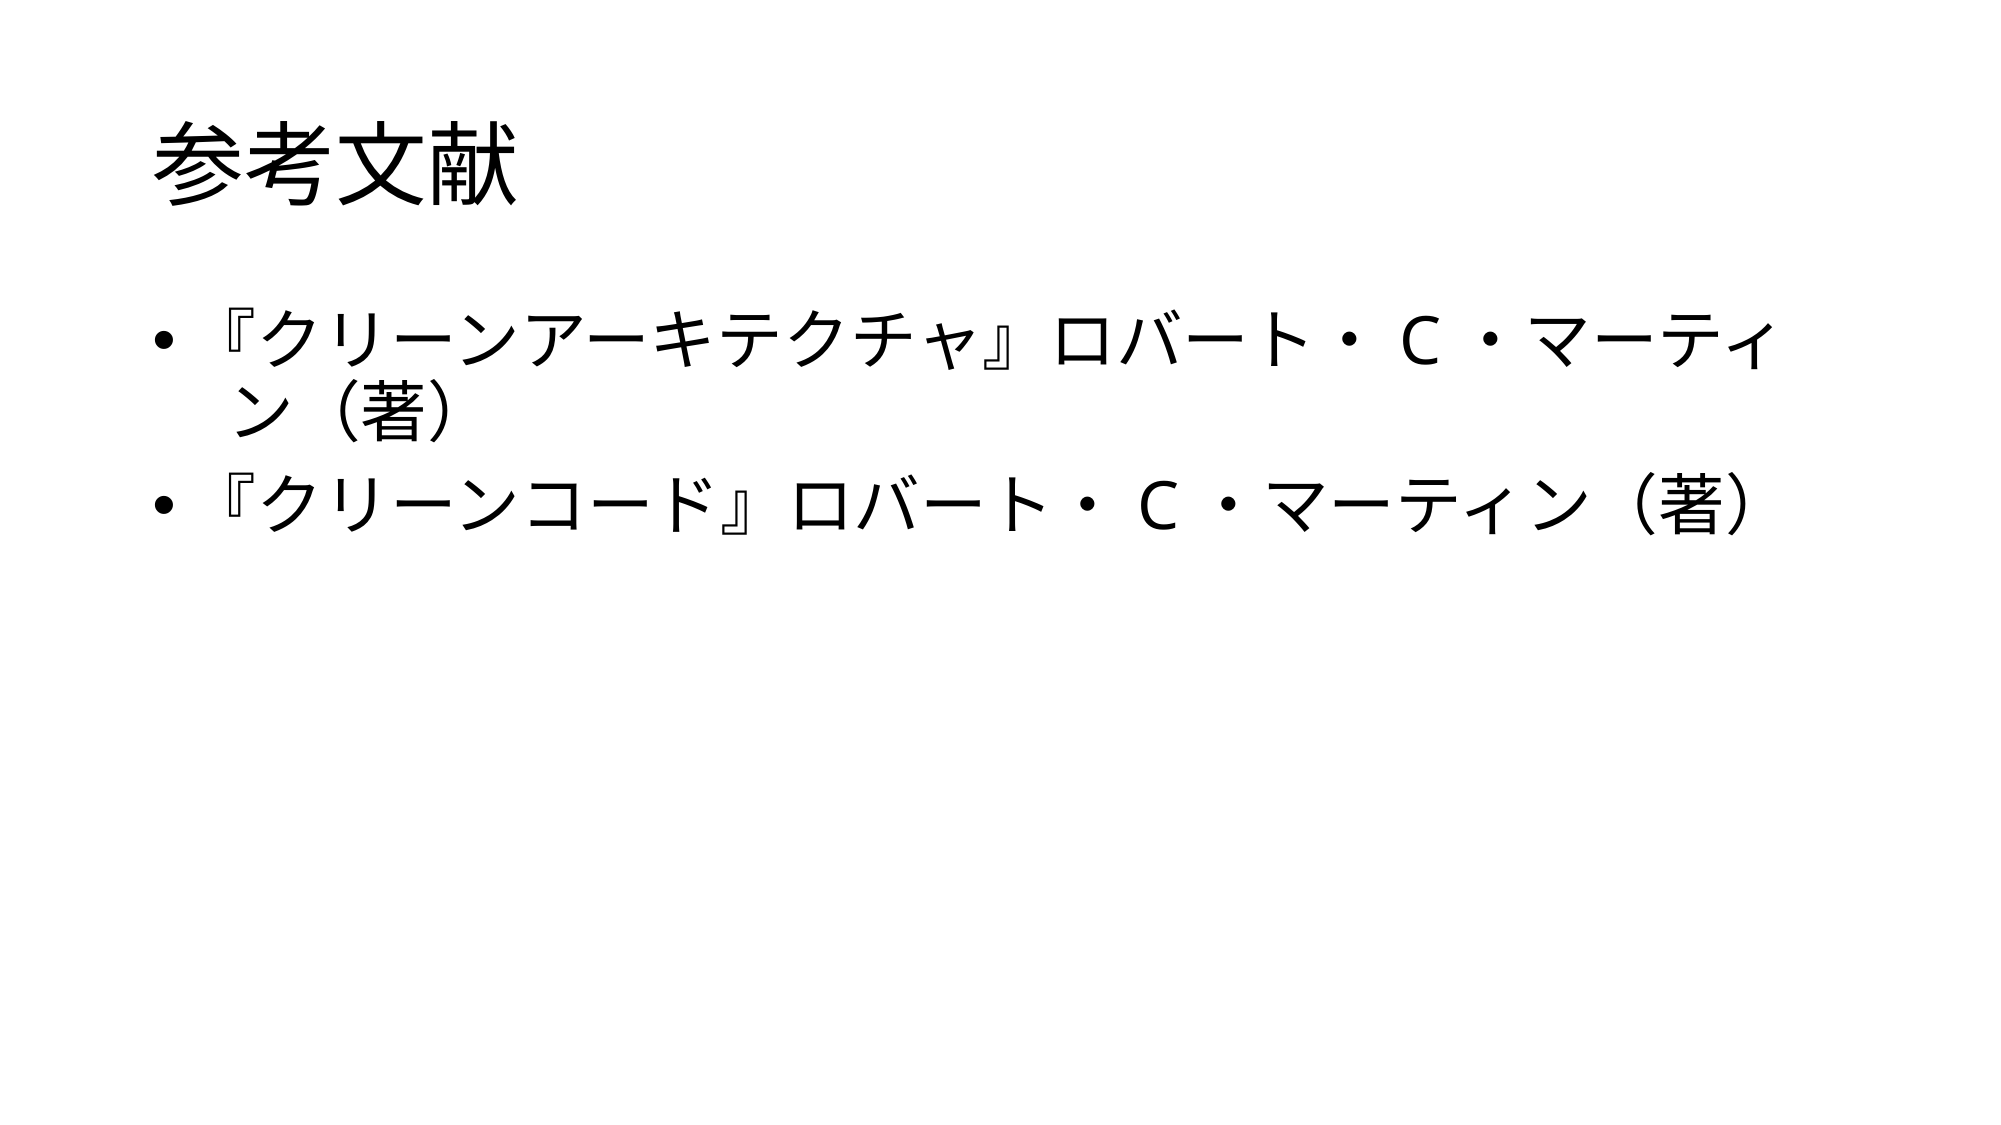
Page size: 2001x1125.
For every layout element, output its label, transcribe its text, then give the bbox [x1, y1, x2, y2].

title 参考文献 [137, 59, 1863, 278]
list 『クリーンアーキテクチャ』ロバート・C・マーティン（著） 『クリーンコード』ロバート・C・マーティン（著） [137, 299, 1863, 1014]
